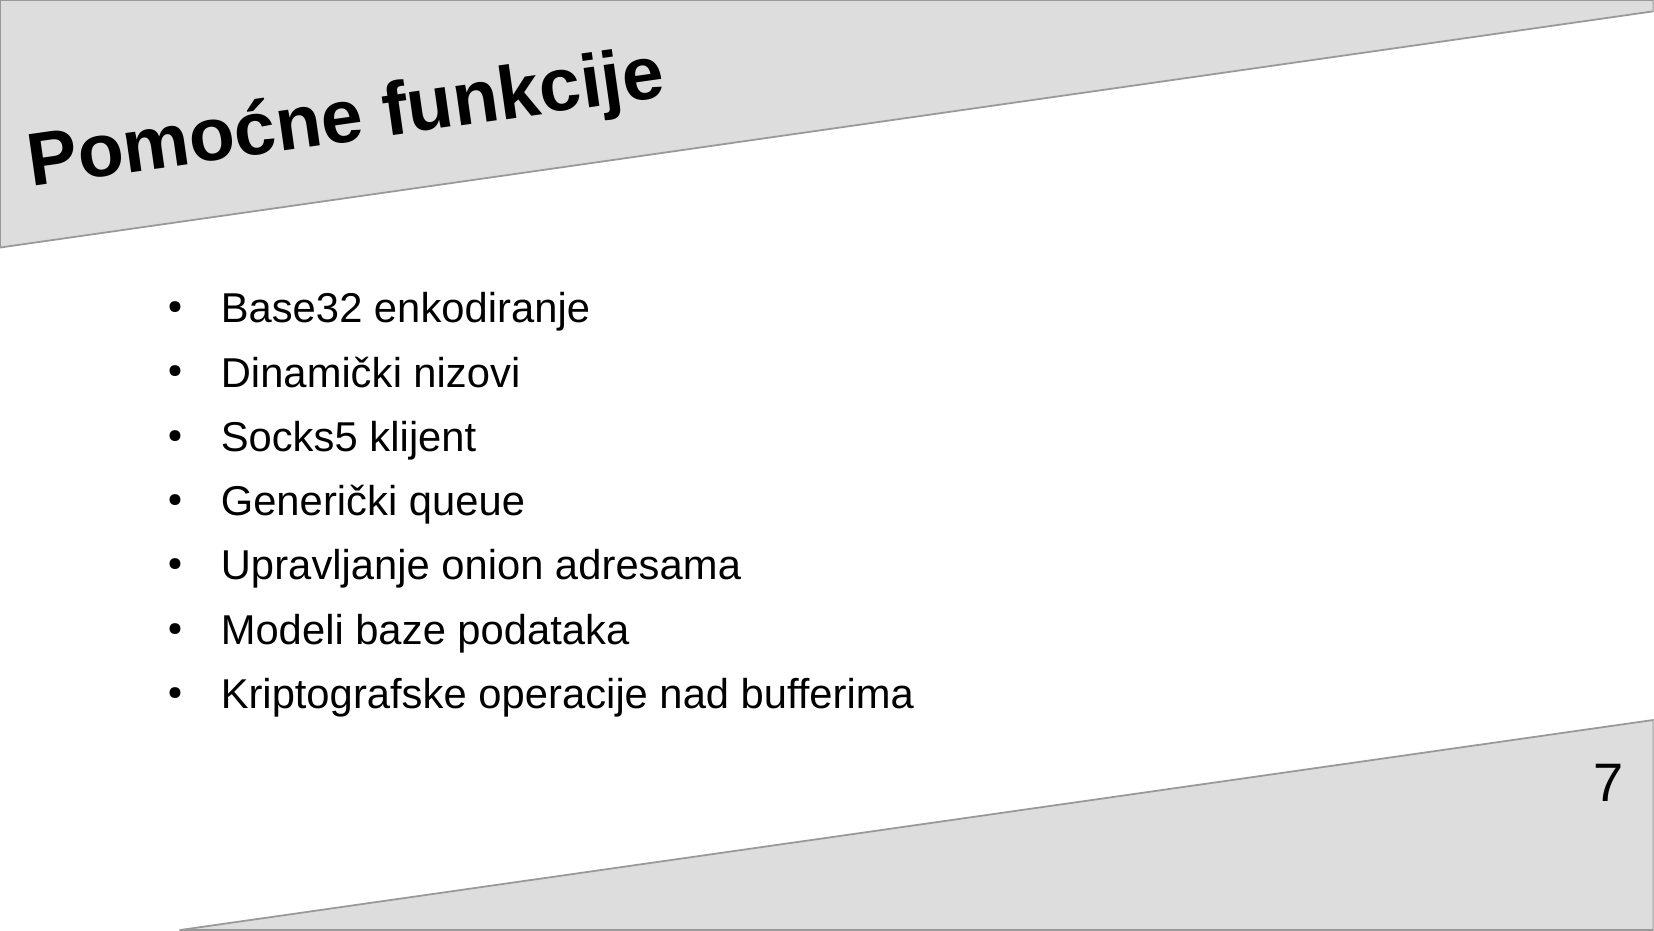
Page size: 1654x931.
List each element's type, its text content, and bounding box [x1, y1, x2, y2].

list Base32 enkodiranje Dinamički nizovi Socks5 klijent Generički queue Upravljanje onion adresama Modeli baze podataka Kriptografske operacije nad bufferima [150, 285, 931, 825]
title Pomoćne funkcije [16, 0, 1501, 239]
